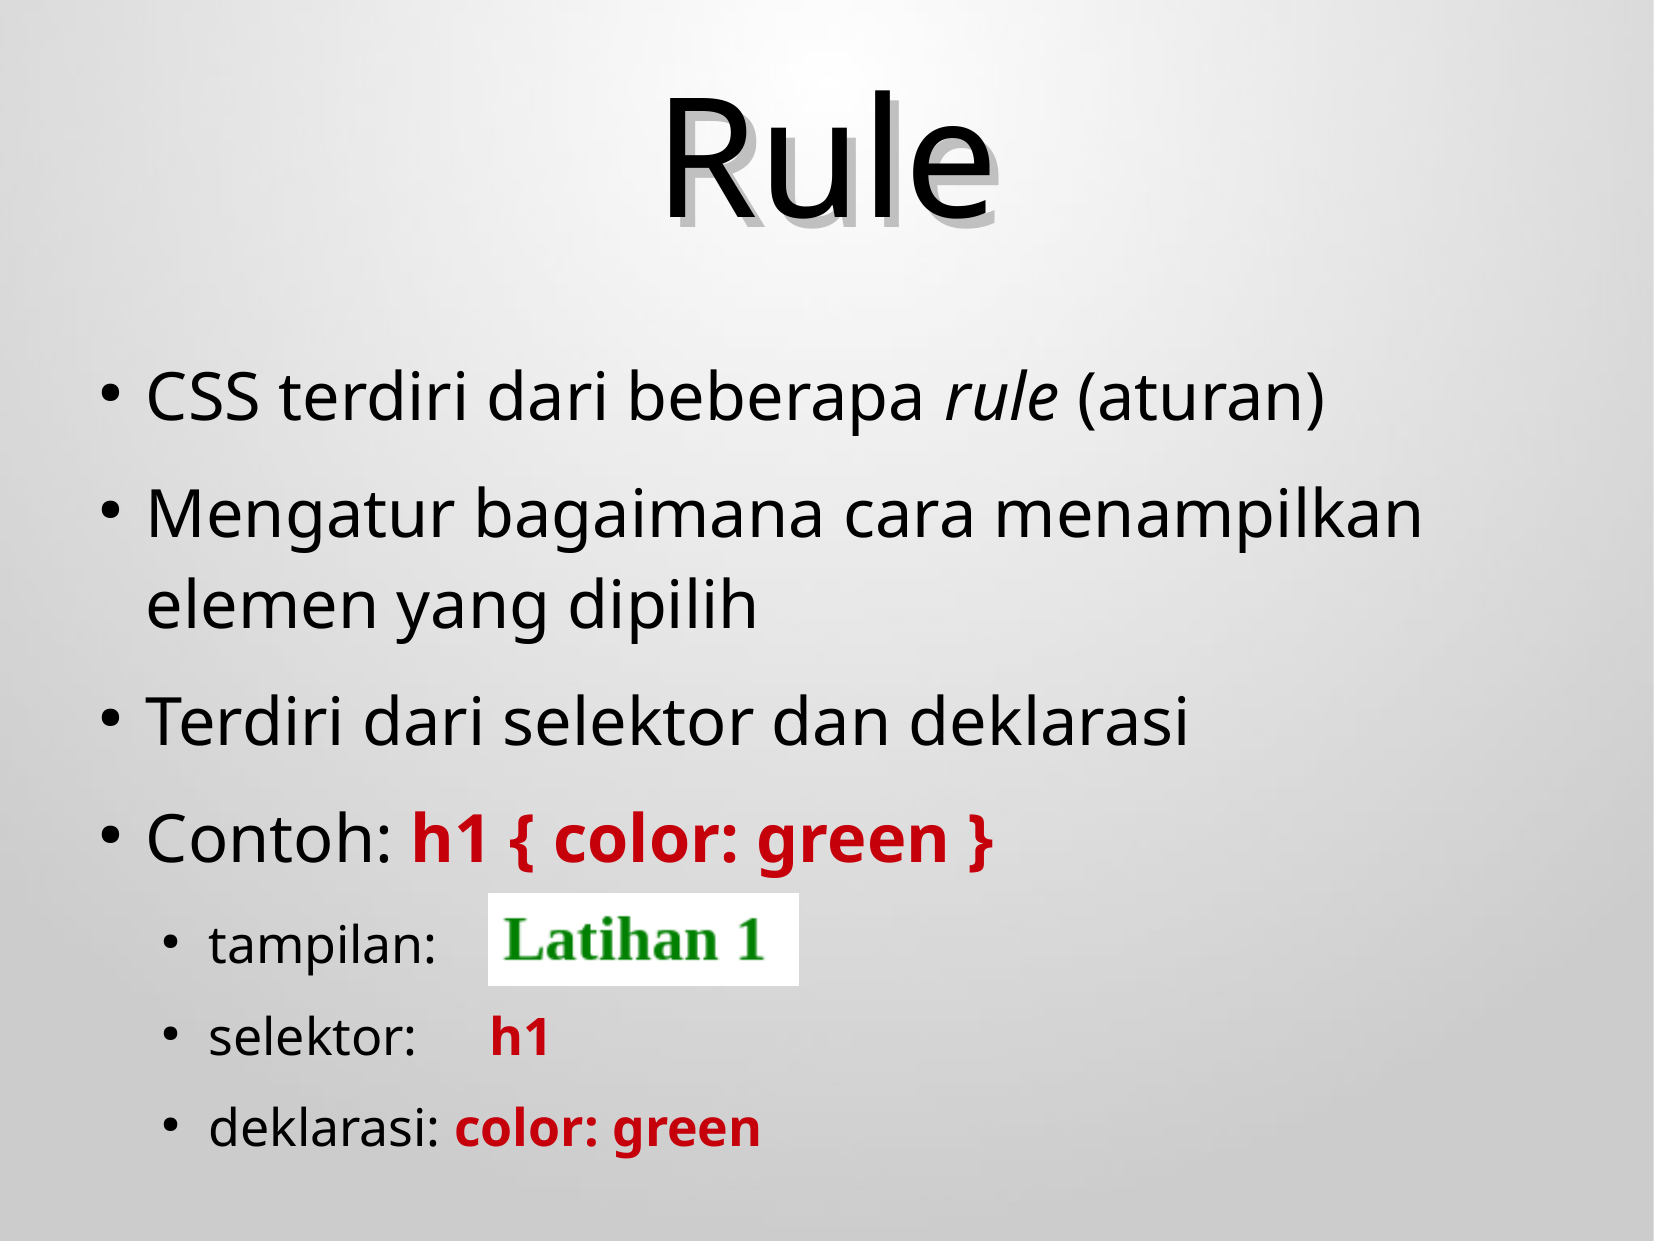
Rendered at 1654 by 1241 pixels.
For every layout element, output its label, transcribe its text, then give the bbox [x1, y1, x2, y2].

list CSS terdiri dari beberapa rule (aturan) Mengatur bagaimana cara menampilkan elemen yang dipilih Terdiri dari selektor dan deklarasi Contoh: h1 { color: green } tampilan: selektor: h1 deklarasi: color: green [82, 349, 1571, 1168]
title Rule [82, 49, 1571, 257]
picture [0, 0, 1654, 1241]
